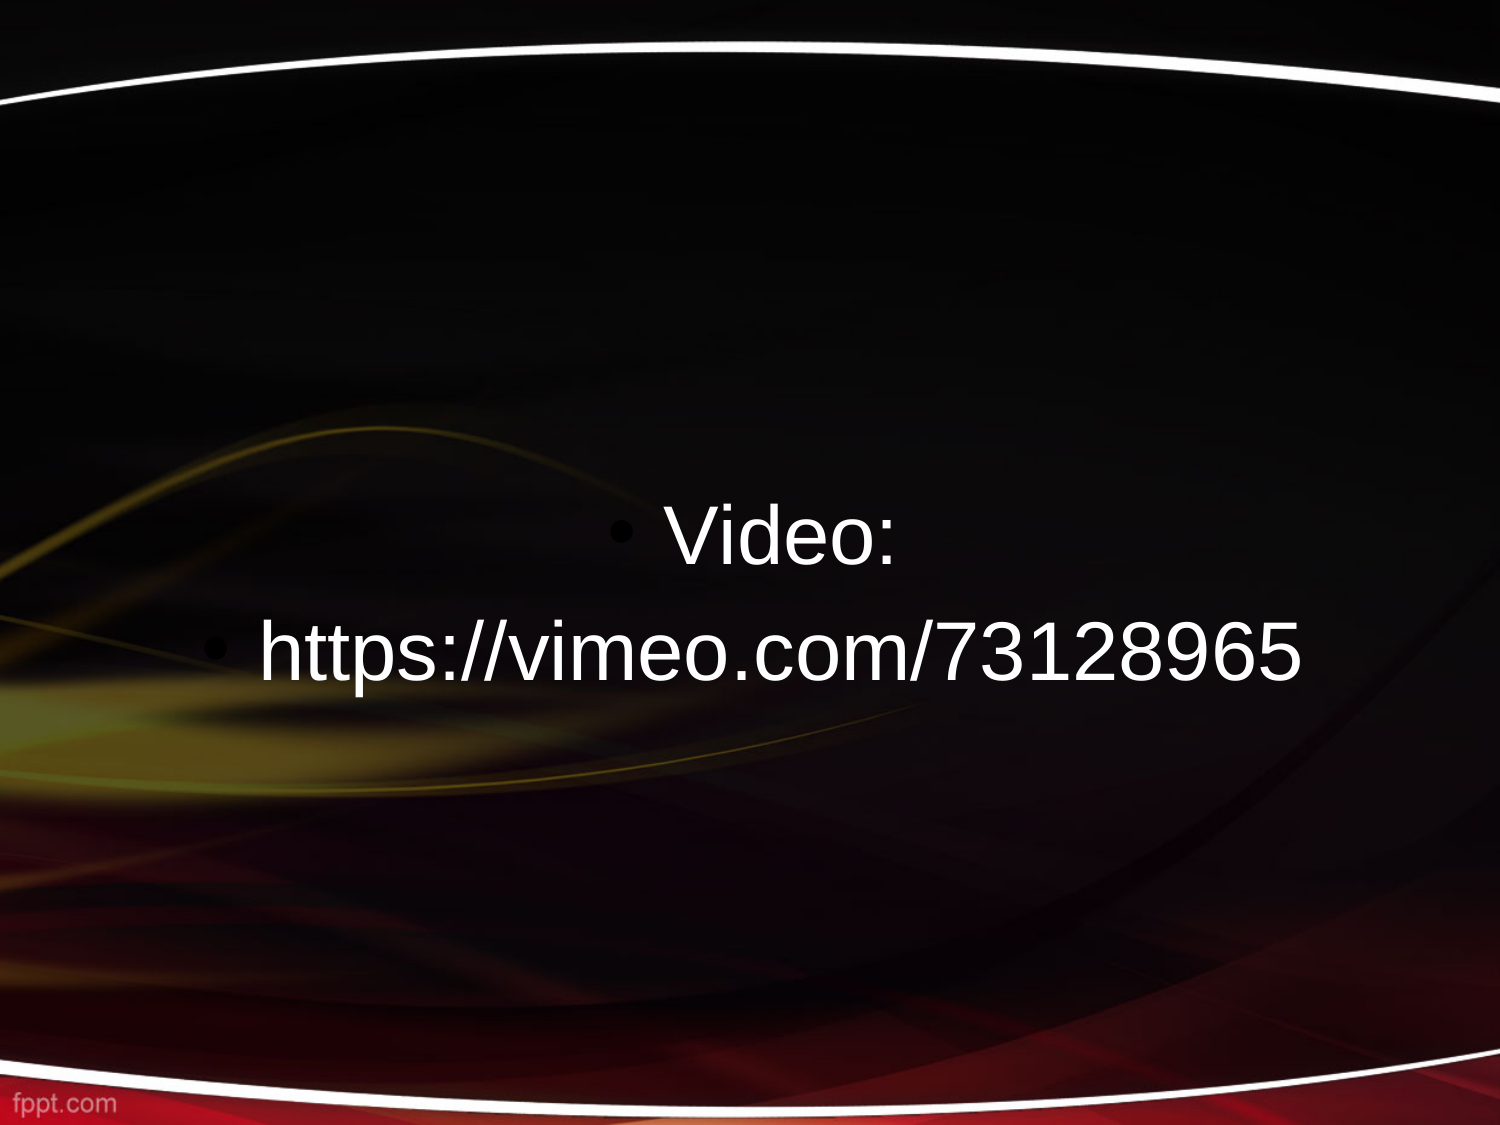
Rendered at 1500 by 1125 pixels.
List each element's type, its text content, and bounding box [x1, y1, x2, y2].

picture [0, 0, 1500, 1125]
list Video: https://vimeo.com/73128965 [186, 334, 1320, 845]
